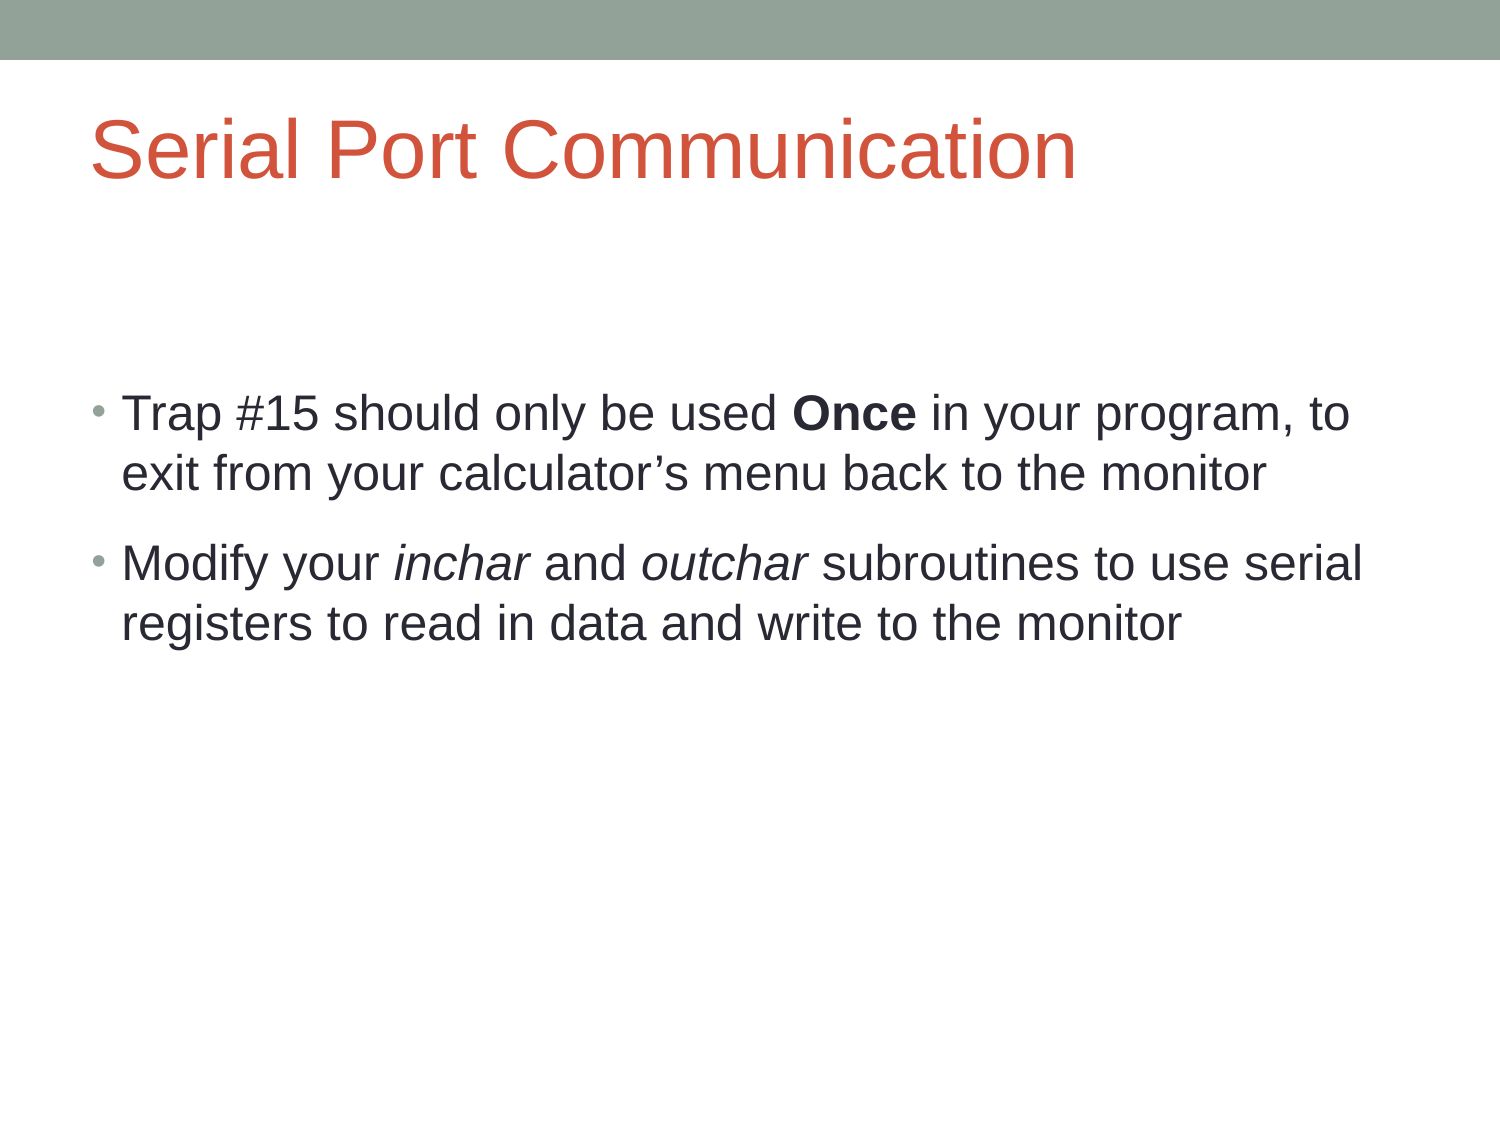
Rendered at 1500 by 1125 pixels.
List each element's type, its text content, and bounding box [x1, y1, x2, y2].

list Trap #15 should only be used Once in your program, to exit from your calculator’s menu back to the monitor Modify your inchar and outchar subroutines to use serial registers to read in data and write to the monitor [76, 373, 1427, 1125]
title Serial Port Communication [75, 87, 1425, 250]
